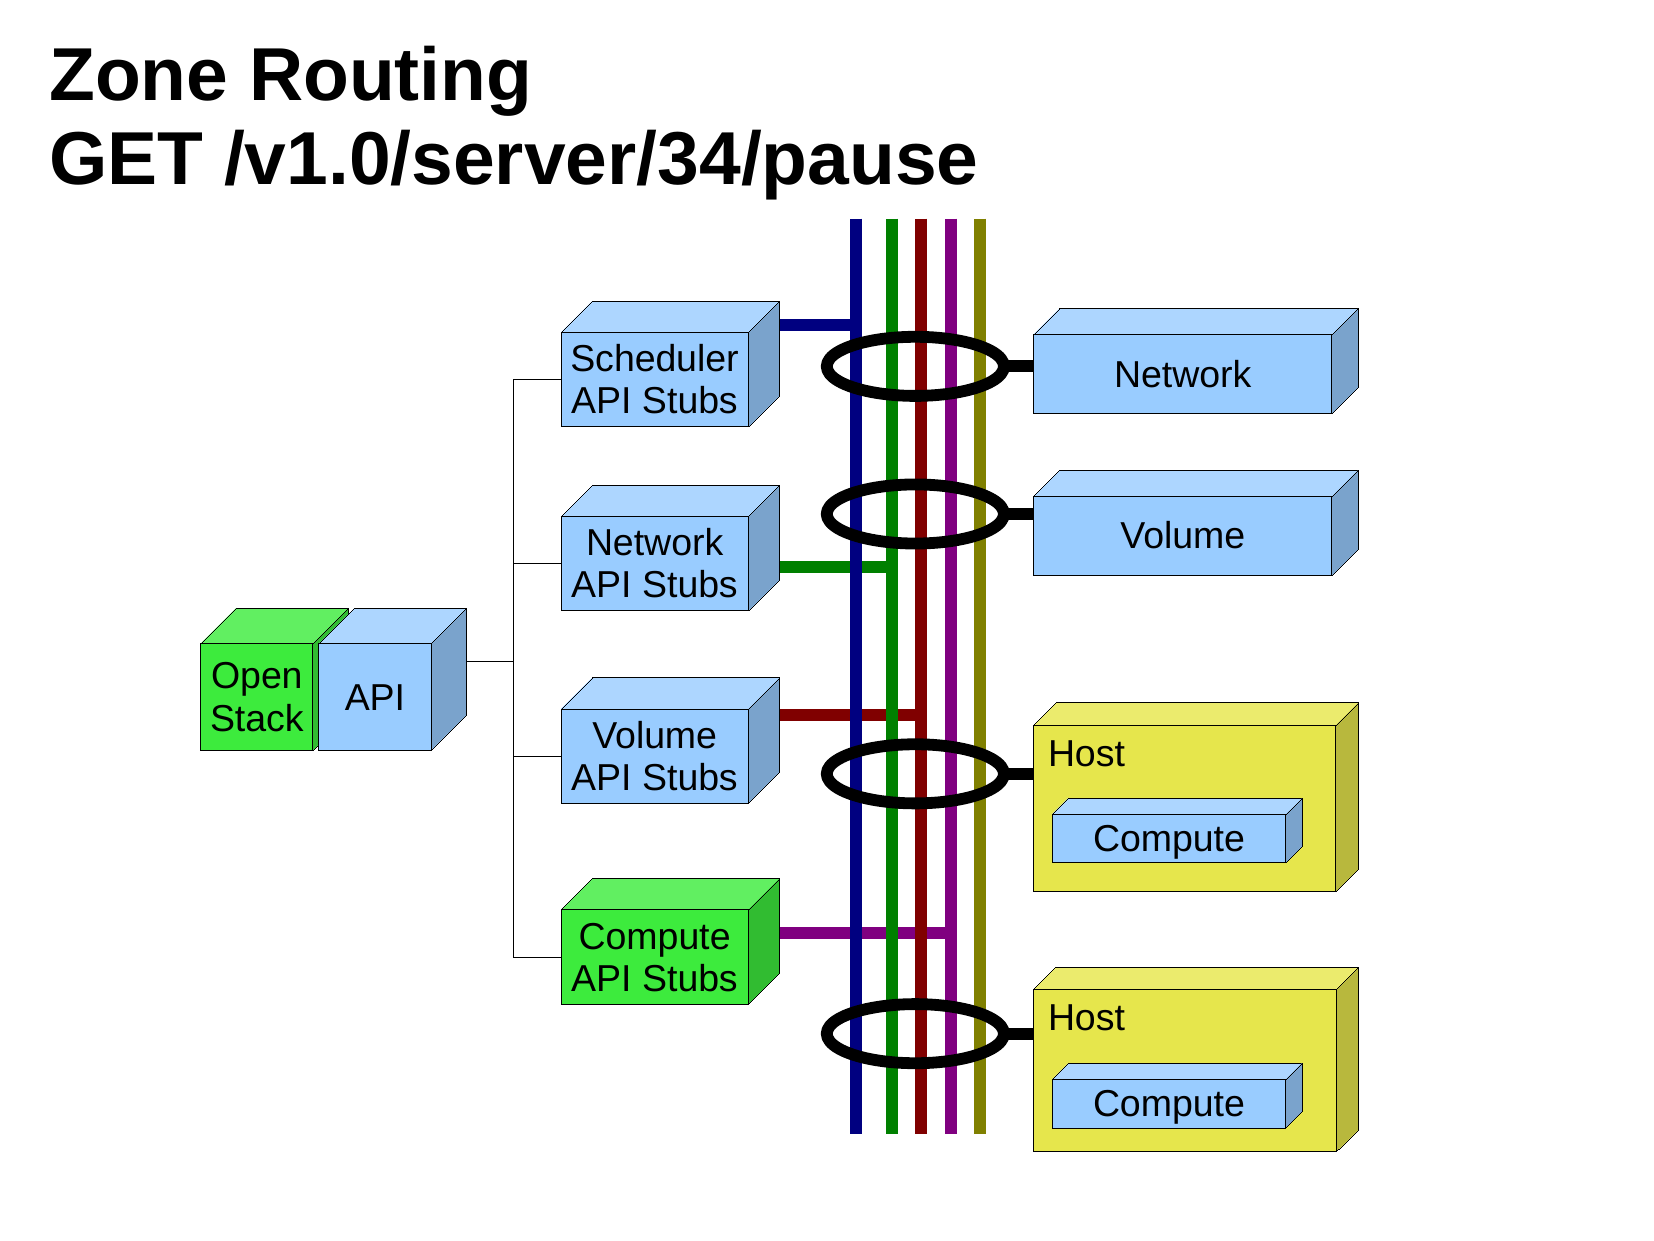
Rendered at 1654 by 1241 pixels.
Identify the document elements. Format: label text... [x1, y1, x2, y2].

table_header Blob [1052, 798, 1301, 815]
text_box Volume API Stubs [561, 710, 748, 804]
table_header Weight [1033, 470, 1357, 497]
table_cell 23 [561, 301, 778, 333]
text_box Compute [318, 608, 465, 644]
table_cell f7b383c1... [561, 485, 778, 517]
table_header Instance [1033, 308, 1357, 335]
table_cell cab6297... [1033, 702, 1358, 726]
table_cell 78 [561, 878, 779, 910]
table_cell 15 [1052, 1063, 1301, 1080]
text_box Scheduler API Stubs [561, 333, 748, 427]
text_box Compute [1052, 1080, 1285, 1129]
text_box Open Stack [200, 644, 312, 751]
table_cell 1 [1033, 967, 1357, 990]
text_box Compute API Stubs [561, 910, 748, 1005]
table_cell 2 [561, 677, 779, 710]
text_box Network [1033, 335, 1331, 414]
text_box Network API Stubs [561, 517, 748, 611]
text_box Compute [200, 608, 347, 644]
text_box API [318, 644, 431, 751]
text_box Host [1033, 726, 1335, 892]
text_box Volume [1033, 497, 1331, 576]
text_box Host [1033, 990, 1336, 1152]
text_box Compute [1052, 815, 1285, 863]
text_box Zone Routing GET /v1.0/server/34/pause [34, 25, 995, 208]
